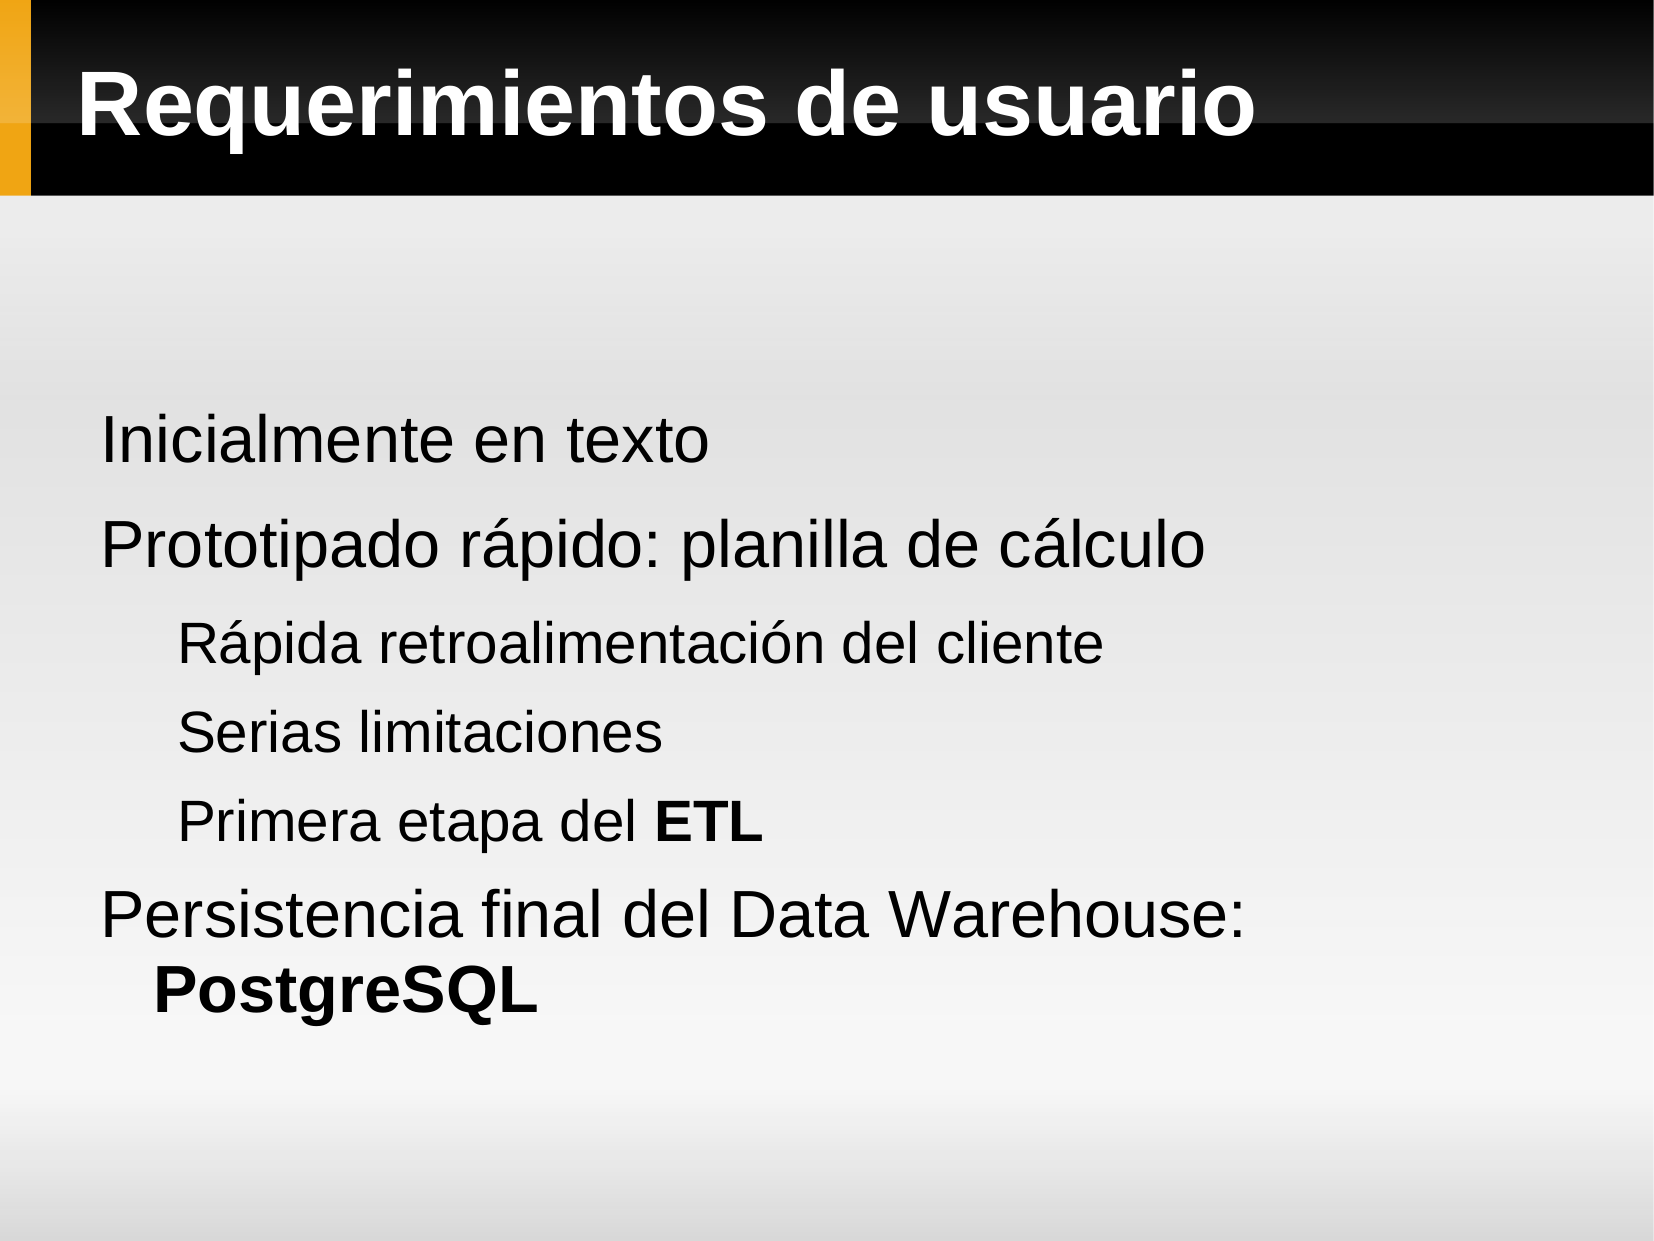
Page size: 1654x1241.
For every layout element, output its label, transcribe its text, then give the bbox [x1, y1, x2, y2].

list Inicialmente en texto Prototipado rápido: planilla de cálculo Rápida retroalimentación del cliente Serias limitaciones Primera etapa del ETL Persistencia final del Data Warehouse: PostgreSQL [82, 402, 1571, 1221]
title Requerimientos de usuario [76, 0, 1565, 208]
picture [0, 0, 1654, 1241]
